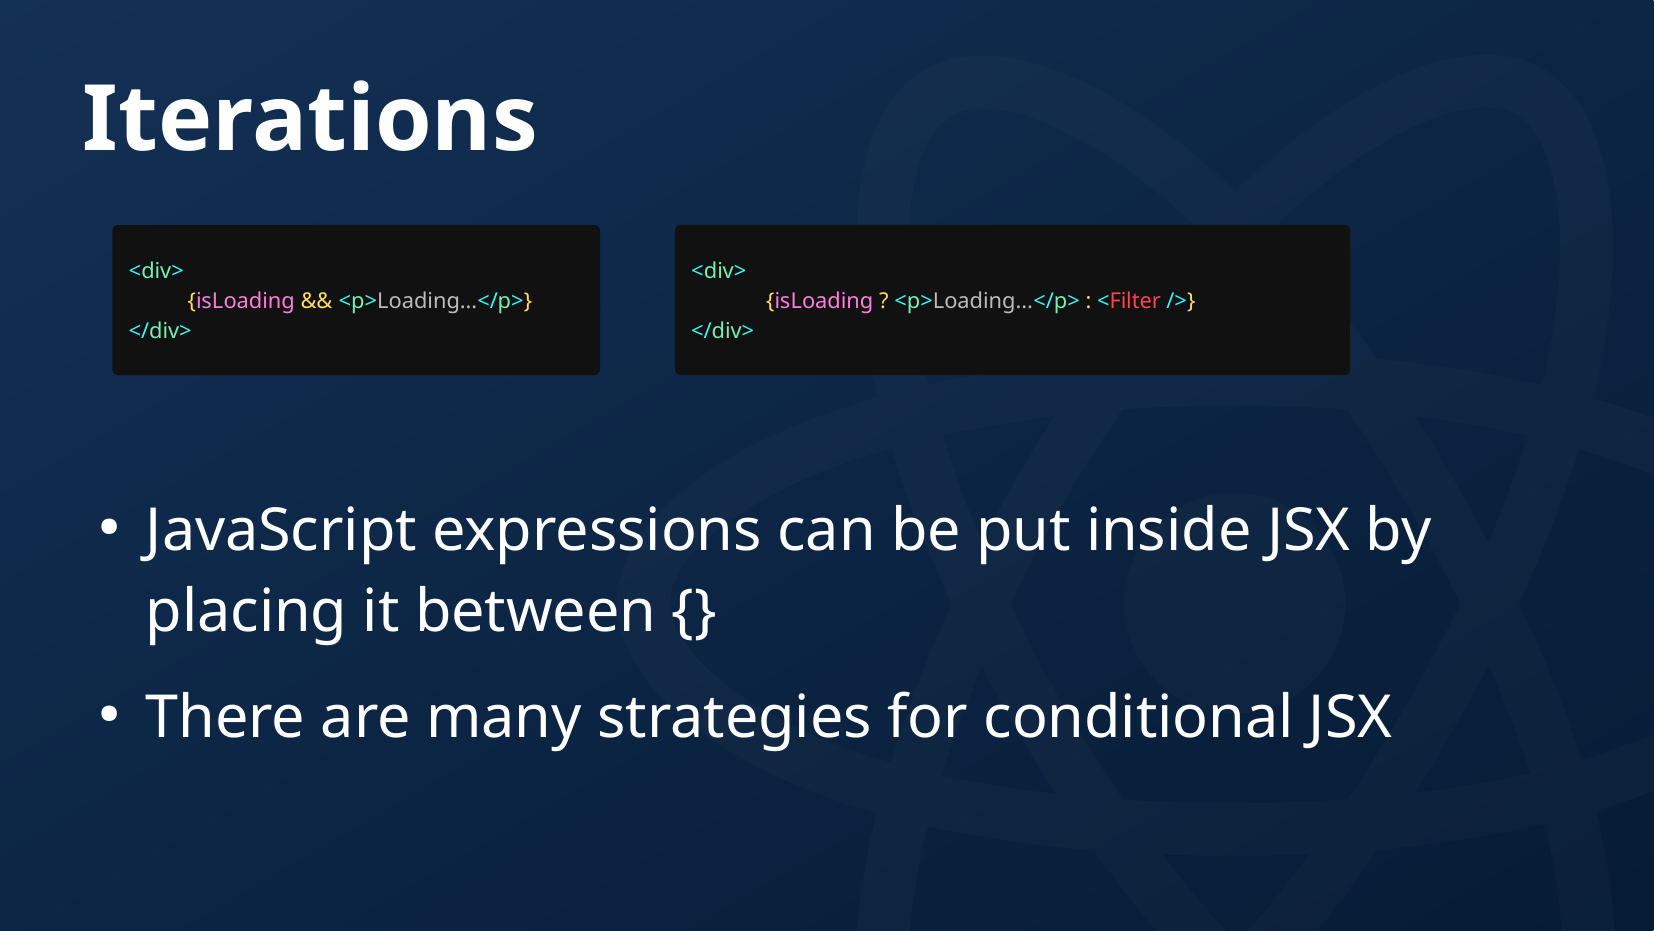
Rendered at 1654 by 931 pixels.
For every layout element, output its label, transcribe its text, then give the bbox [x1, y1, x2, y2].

text_box <div> {isLoading && <p>Loading...</p>} </div> [112, 225, 601, 376]
title Iterations [82, 37, 1571, 193]
text_box <div> {isLoading ? <p>Loading...</p> : <Filter />} </div> [675, 224, 1351, 375]
list JavaScript expressions can be put inside JSX by placing it between {} There are many strategies for conditional JSX [82, 487, 1571, 758]
